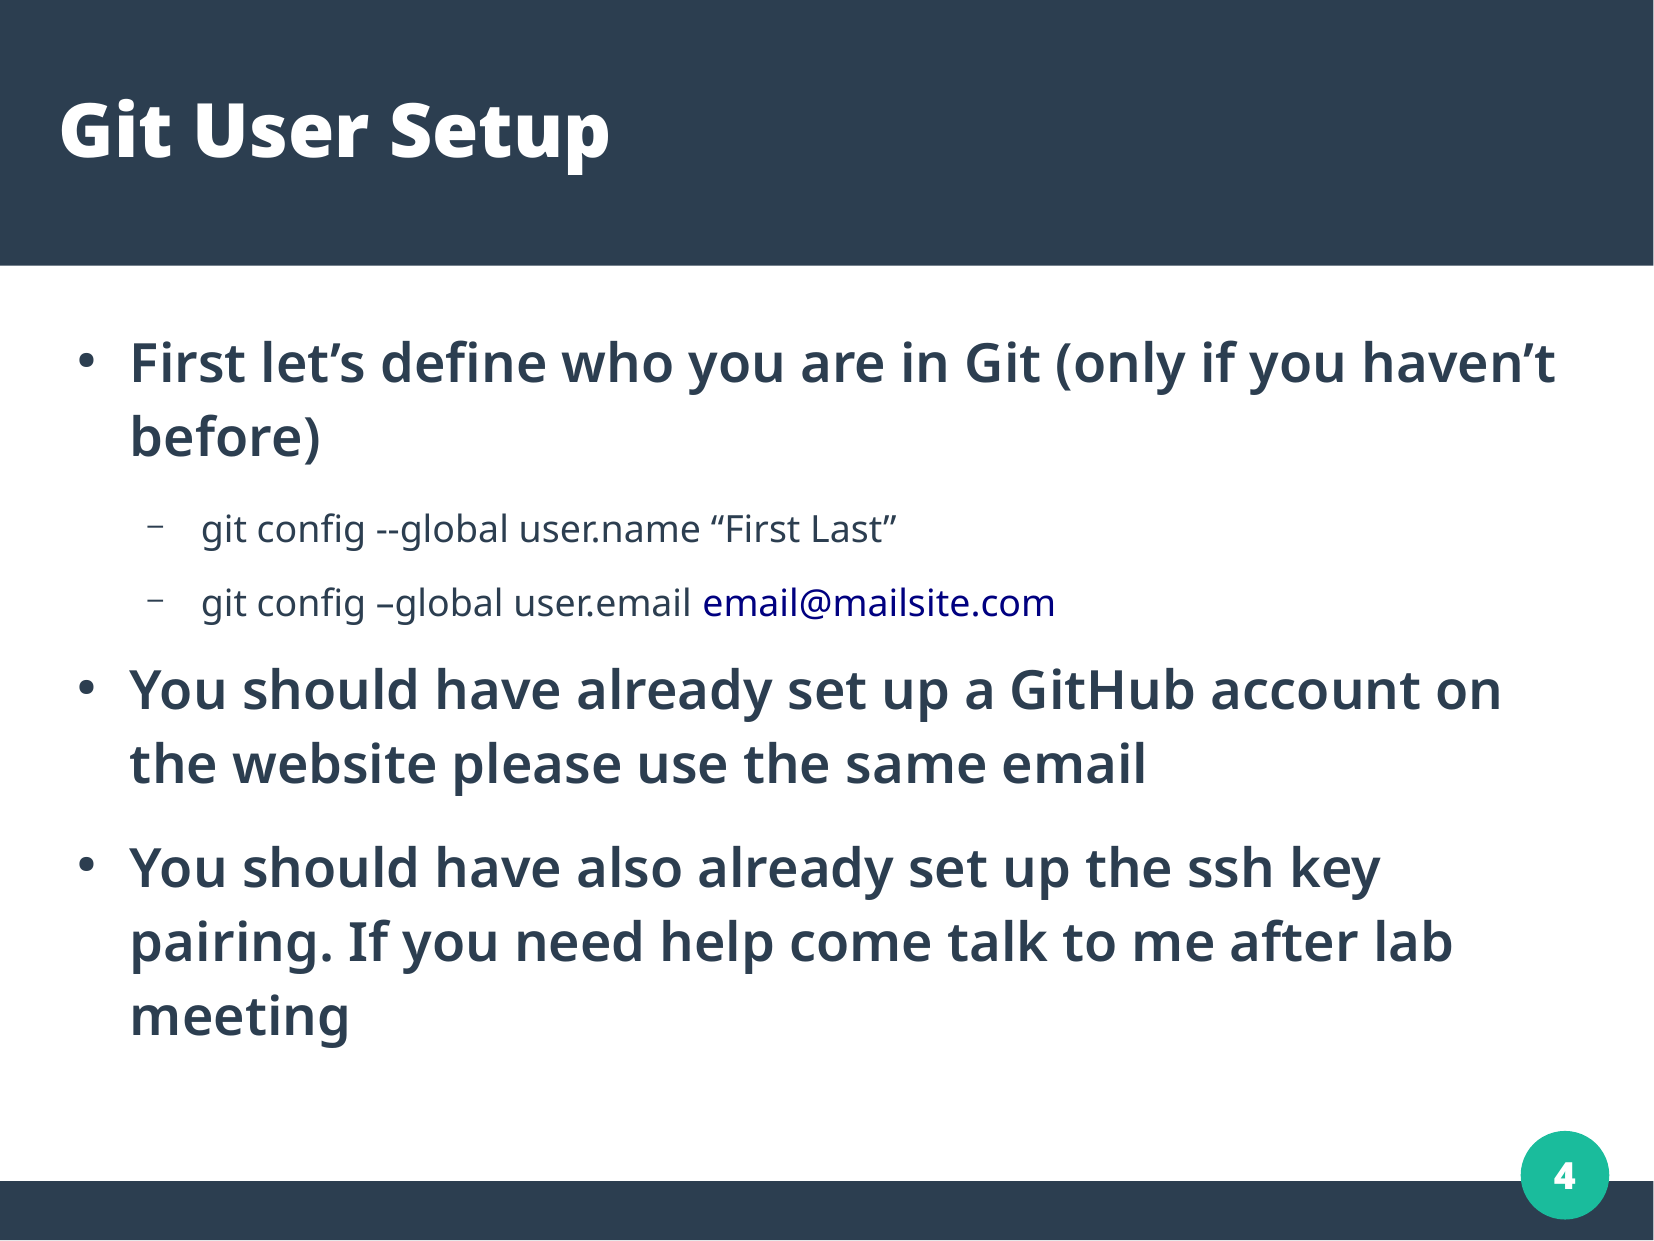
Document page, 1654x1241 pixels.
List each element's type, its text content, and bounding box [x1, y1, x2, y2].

title Git User Setup [59, 49, 1595, 207]
list First let’s define who you are in Git (only if you haven’t before) git config --global user.name “First Last” git config –global user.email email@mailsite.com You should have already set up a GitHub account on the website please use the same email You should have also already set up the ssh key pairing. If you need help come talk to me after lab meeting [59, 324, 1595, 1152]
